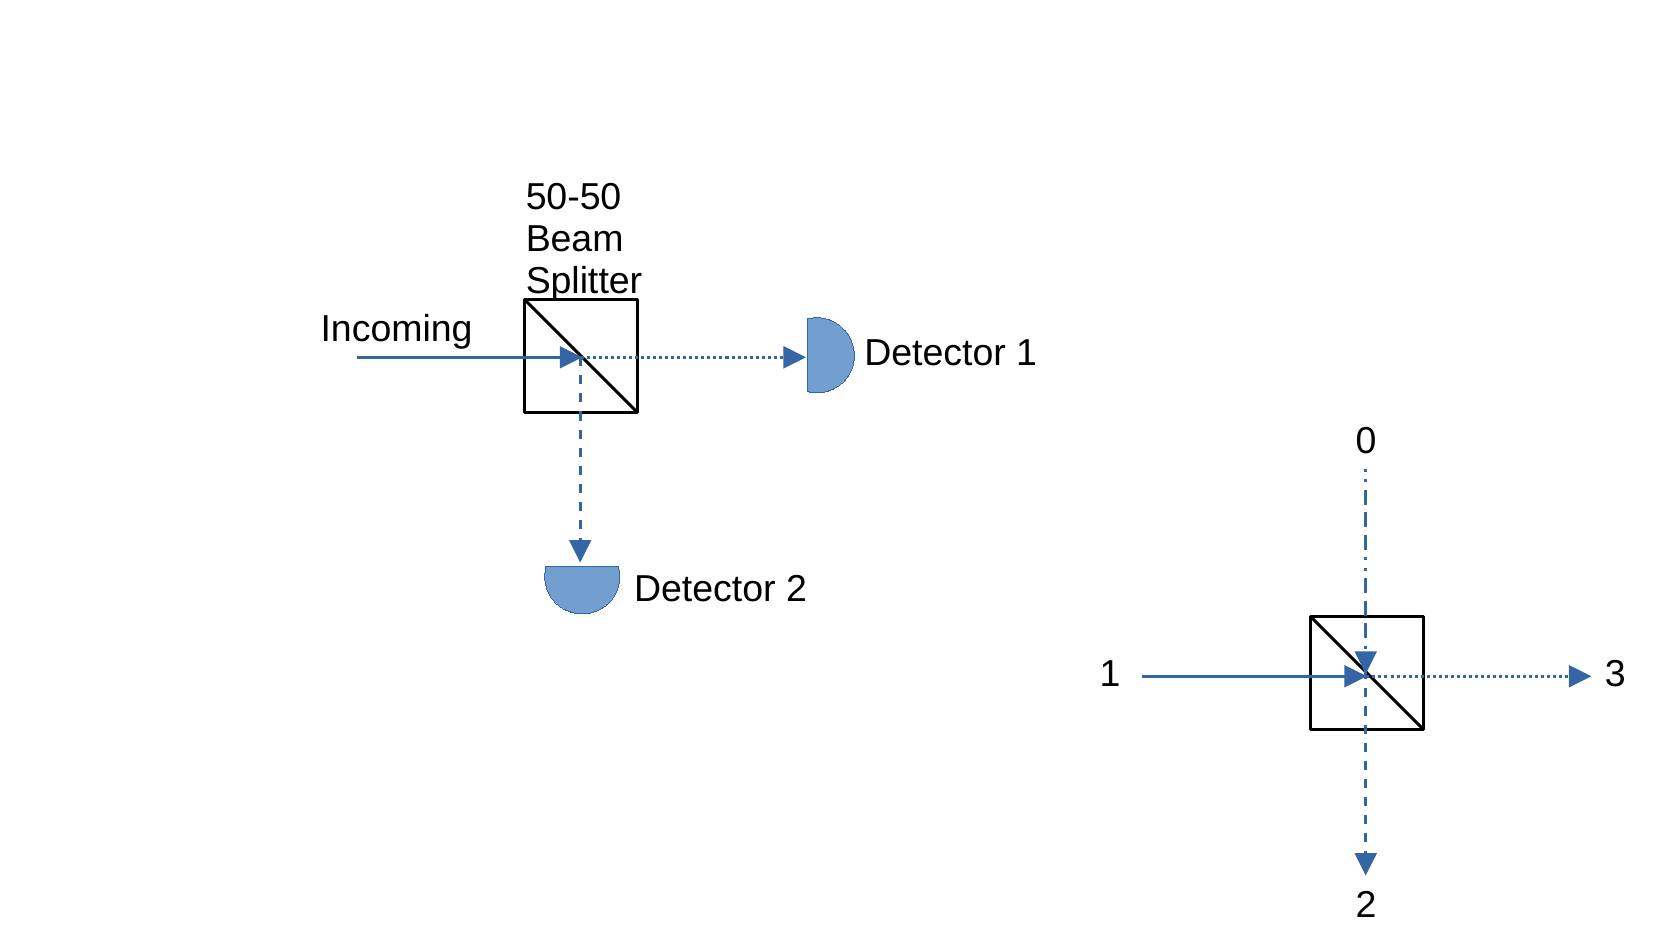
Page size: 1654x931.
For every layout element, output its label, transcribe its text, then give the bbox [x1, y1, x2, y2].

text_box 2 [1340, 876, 1392, 931]
text_box Detector 2 [619, 560, 822, 618]
text_box Incoming [305, 300, 488, 357]
text_box 1 [1084, 645, 1136, 703]
text_box [807, 317, 849, 393]
text_box 0 [1340, 412, 1392, 470]
text_box Detector 1 [849, 324, 1053, 381]
text_box 50-50 Beam Splitter [511, 167, 658, 347]
text_box 3 [1590, 645, 1641, 703]
text_box [544, 566, 619, 614]
